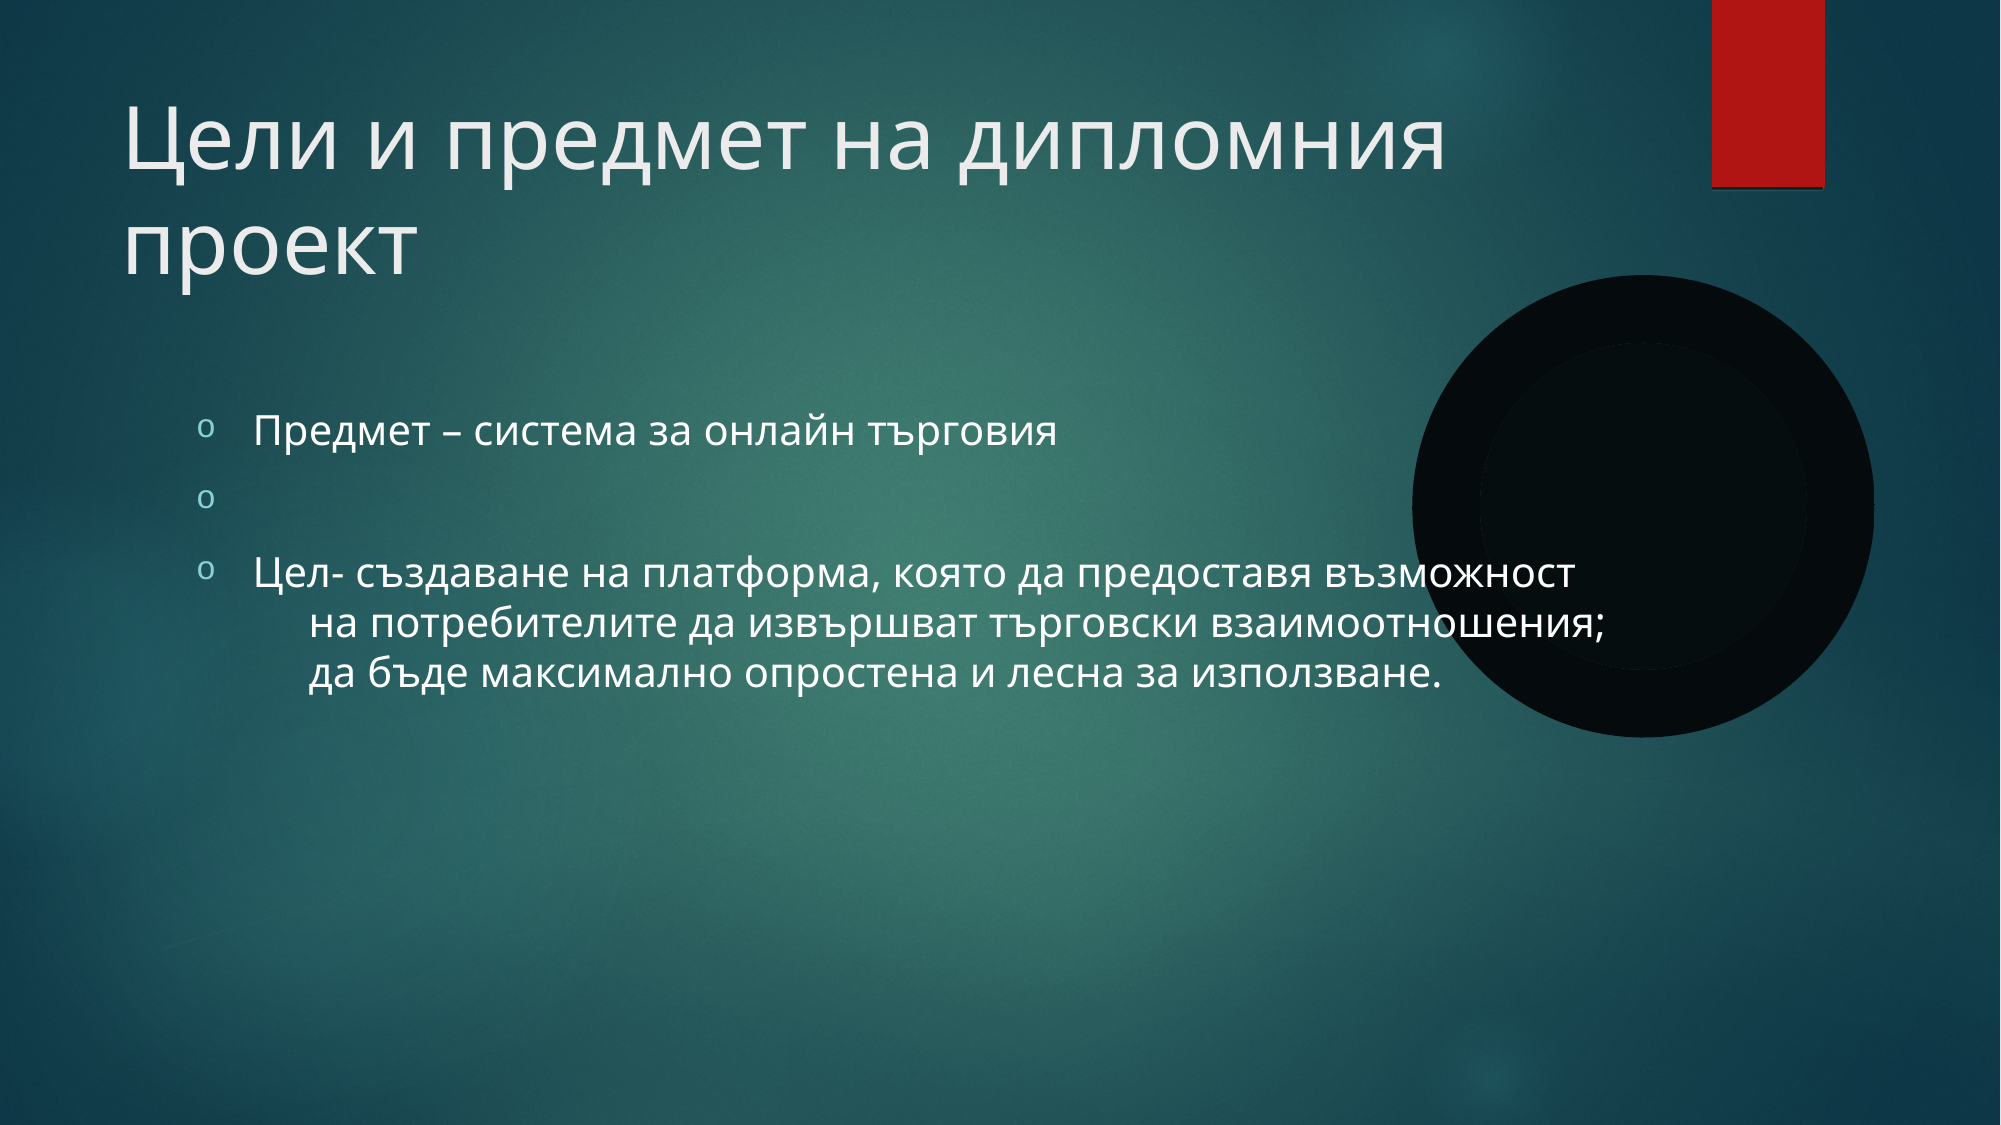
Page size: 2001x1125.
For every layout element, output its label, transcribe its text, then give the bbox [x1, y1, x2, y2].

title Цели и предмет на дипломния проект [106, 74, 1649, 305]
list Предмет – система за онлайн търговия Цел- създаване на платформа, която да предоставя възможност на потребителите да извършват търговски взаимоотношения; да бъде максимално опростена и лесна за използване. [181, 395, 1649, 1085]
